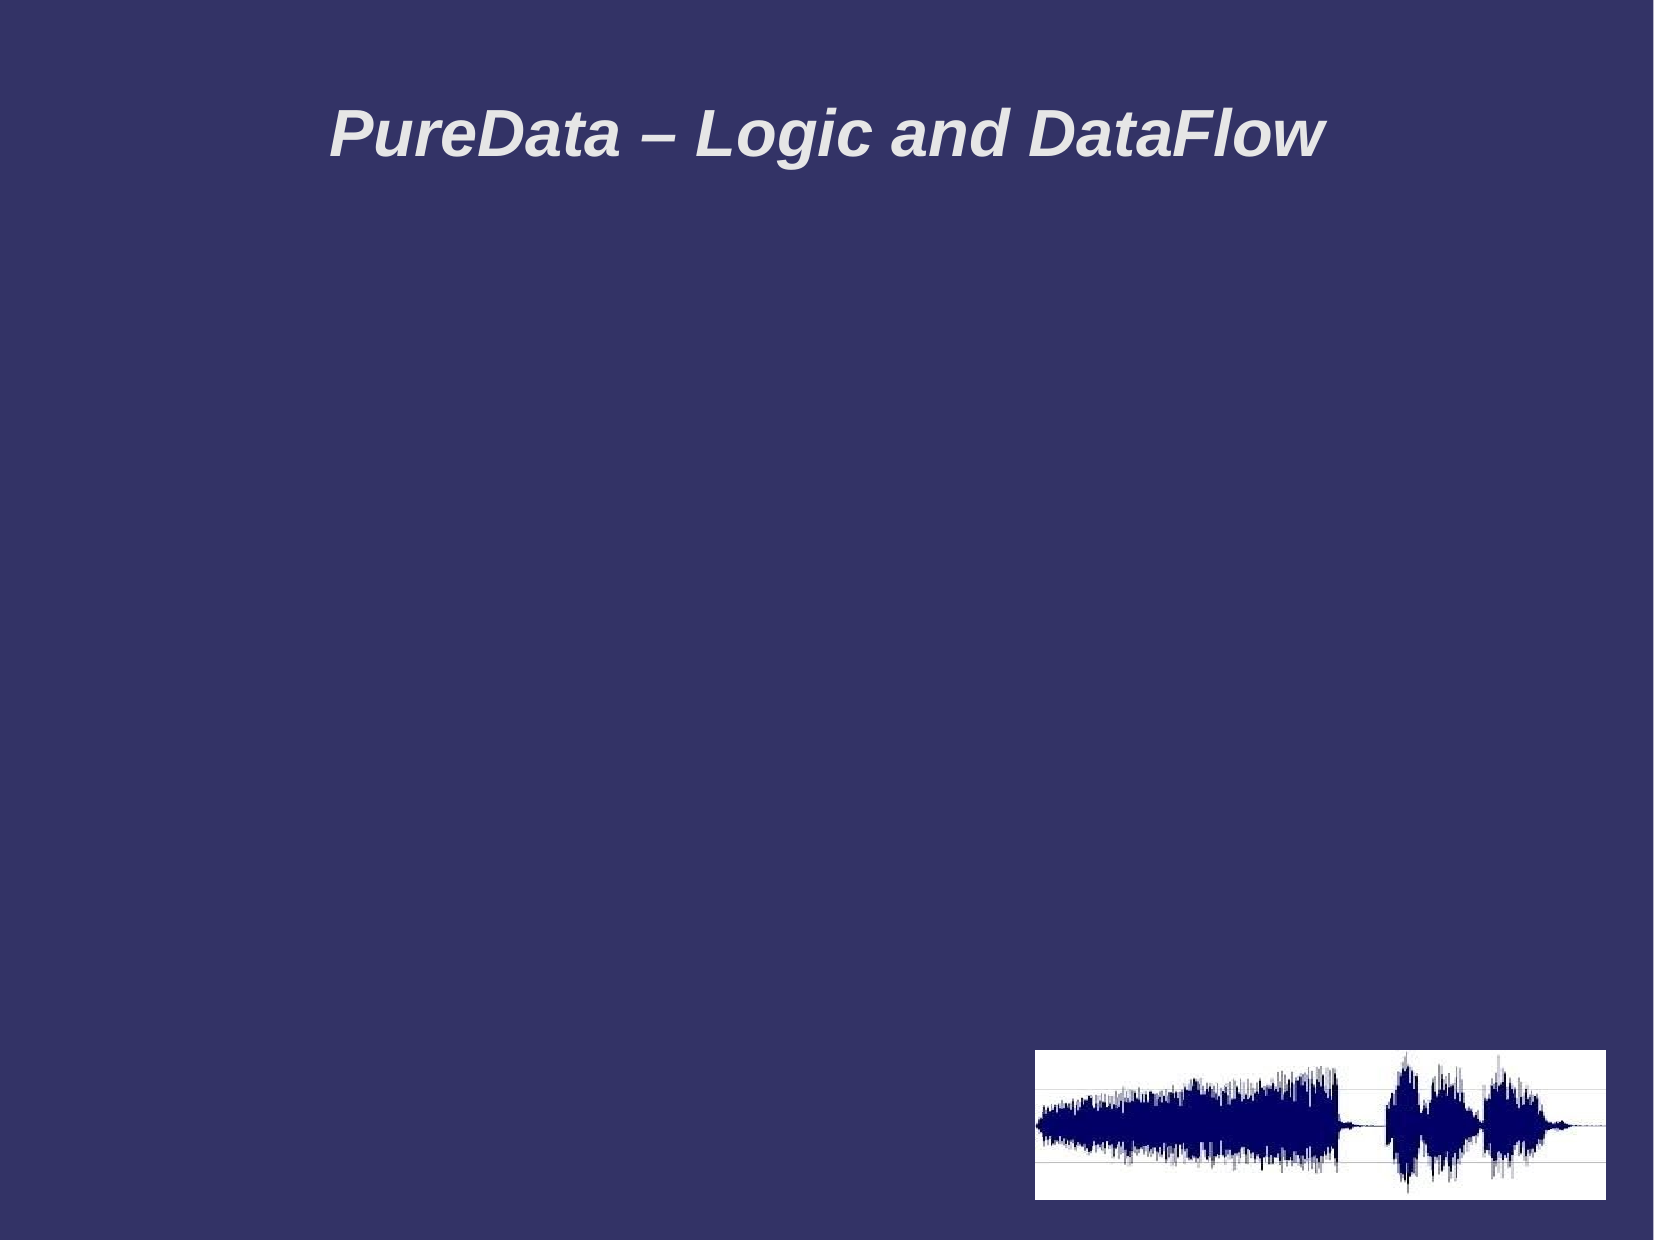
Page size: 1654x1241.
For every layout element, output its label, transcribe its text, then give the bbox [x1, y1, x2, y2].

title PureData – Logic and DataFlow [121, 30, 1534, 238]
picture [1035, 1050, 1606, 1200]
